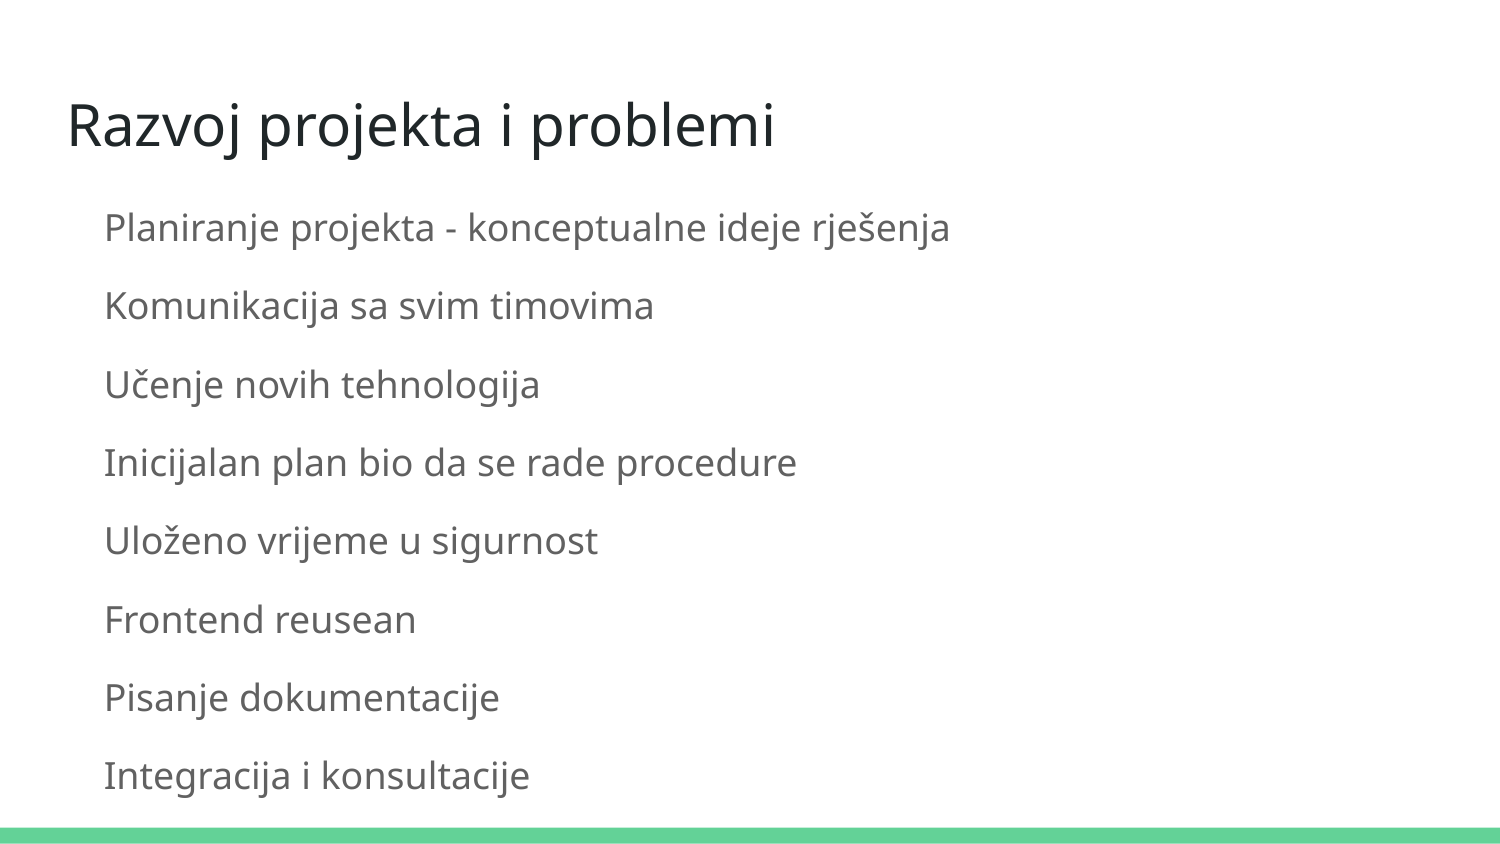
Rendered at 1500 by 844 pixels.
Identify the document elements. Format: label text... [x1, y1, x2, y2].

title Razvoj projekta i problemi [51, 72, 1449, 167]
list Planiranje projekta - konceptualne ideje rješenja Komunikacija sa svim timovima Učenje novih tehnologija Inicijalan plan bio da se rade procedure Uloženo vrijeme u sigurnost Frontend reusean Pisanje dokumentacije Integracija i konsultacije [51, 189, 1449, 750]
